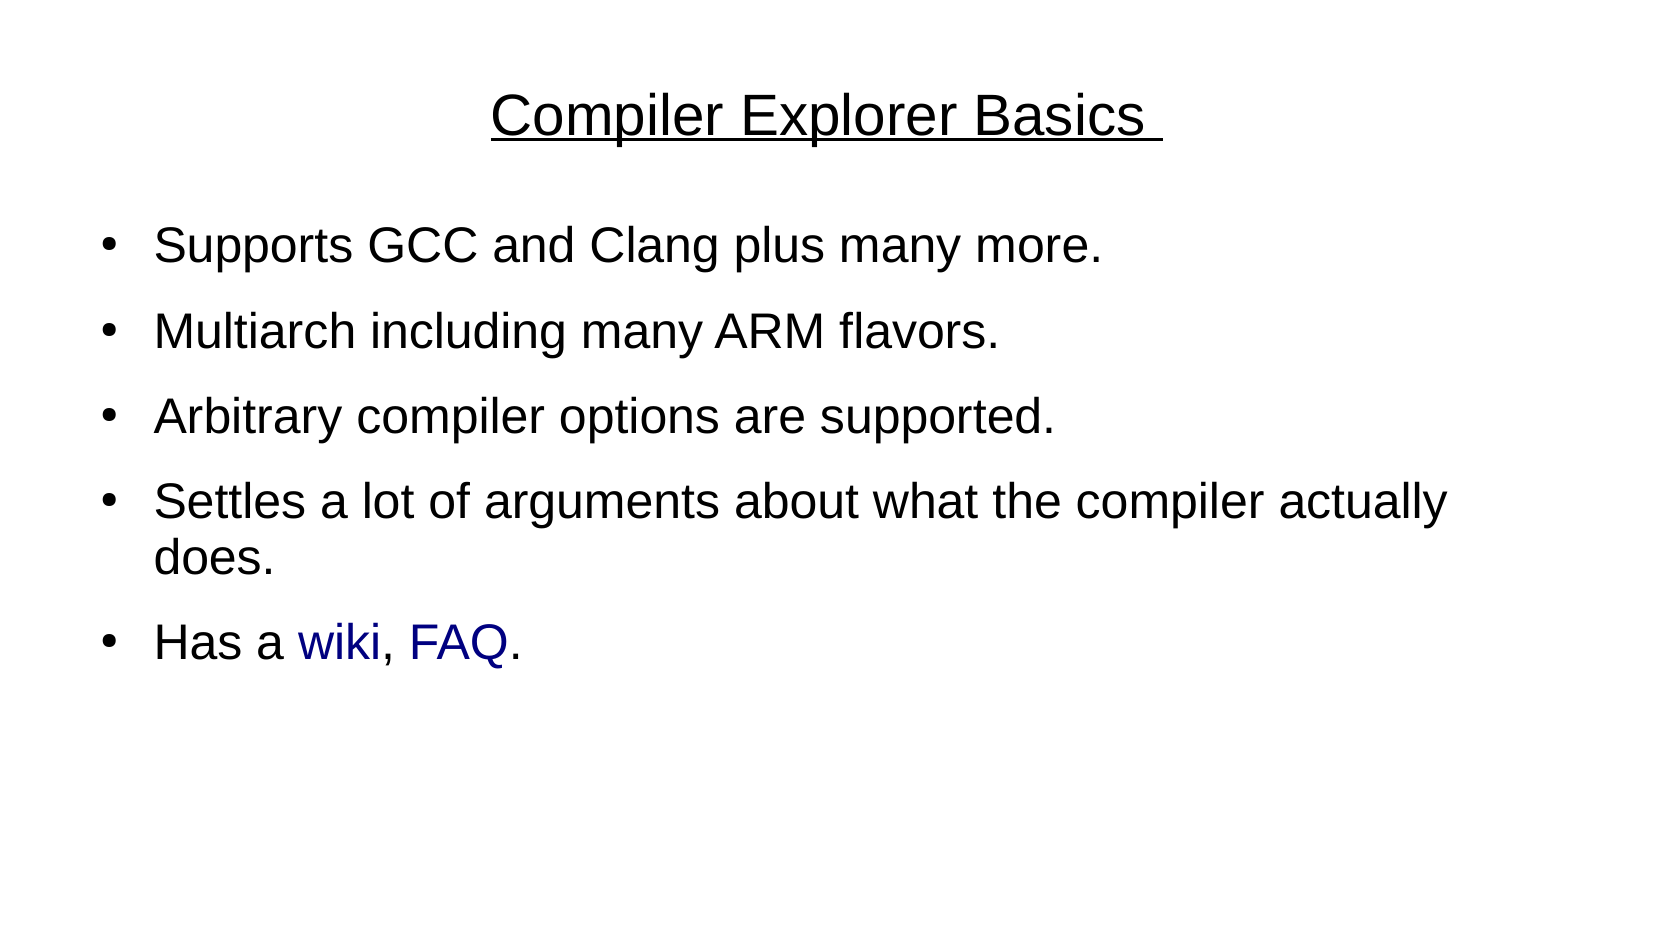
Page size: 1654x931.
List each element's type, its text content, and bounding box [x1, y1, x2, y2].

title Compiler Explorer Basics [82, 37, 1571, 193]
list Supports GCC and Clang plus many more. Multiarch including many ARM flavors. Arbitrary compiler options are supported. Settles a lot of arguments about what the compiler actually does. Has a wiki, FAQ. [82, 217, 1571, 758]
